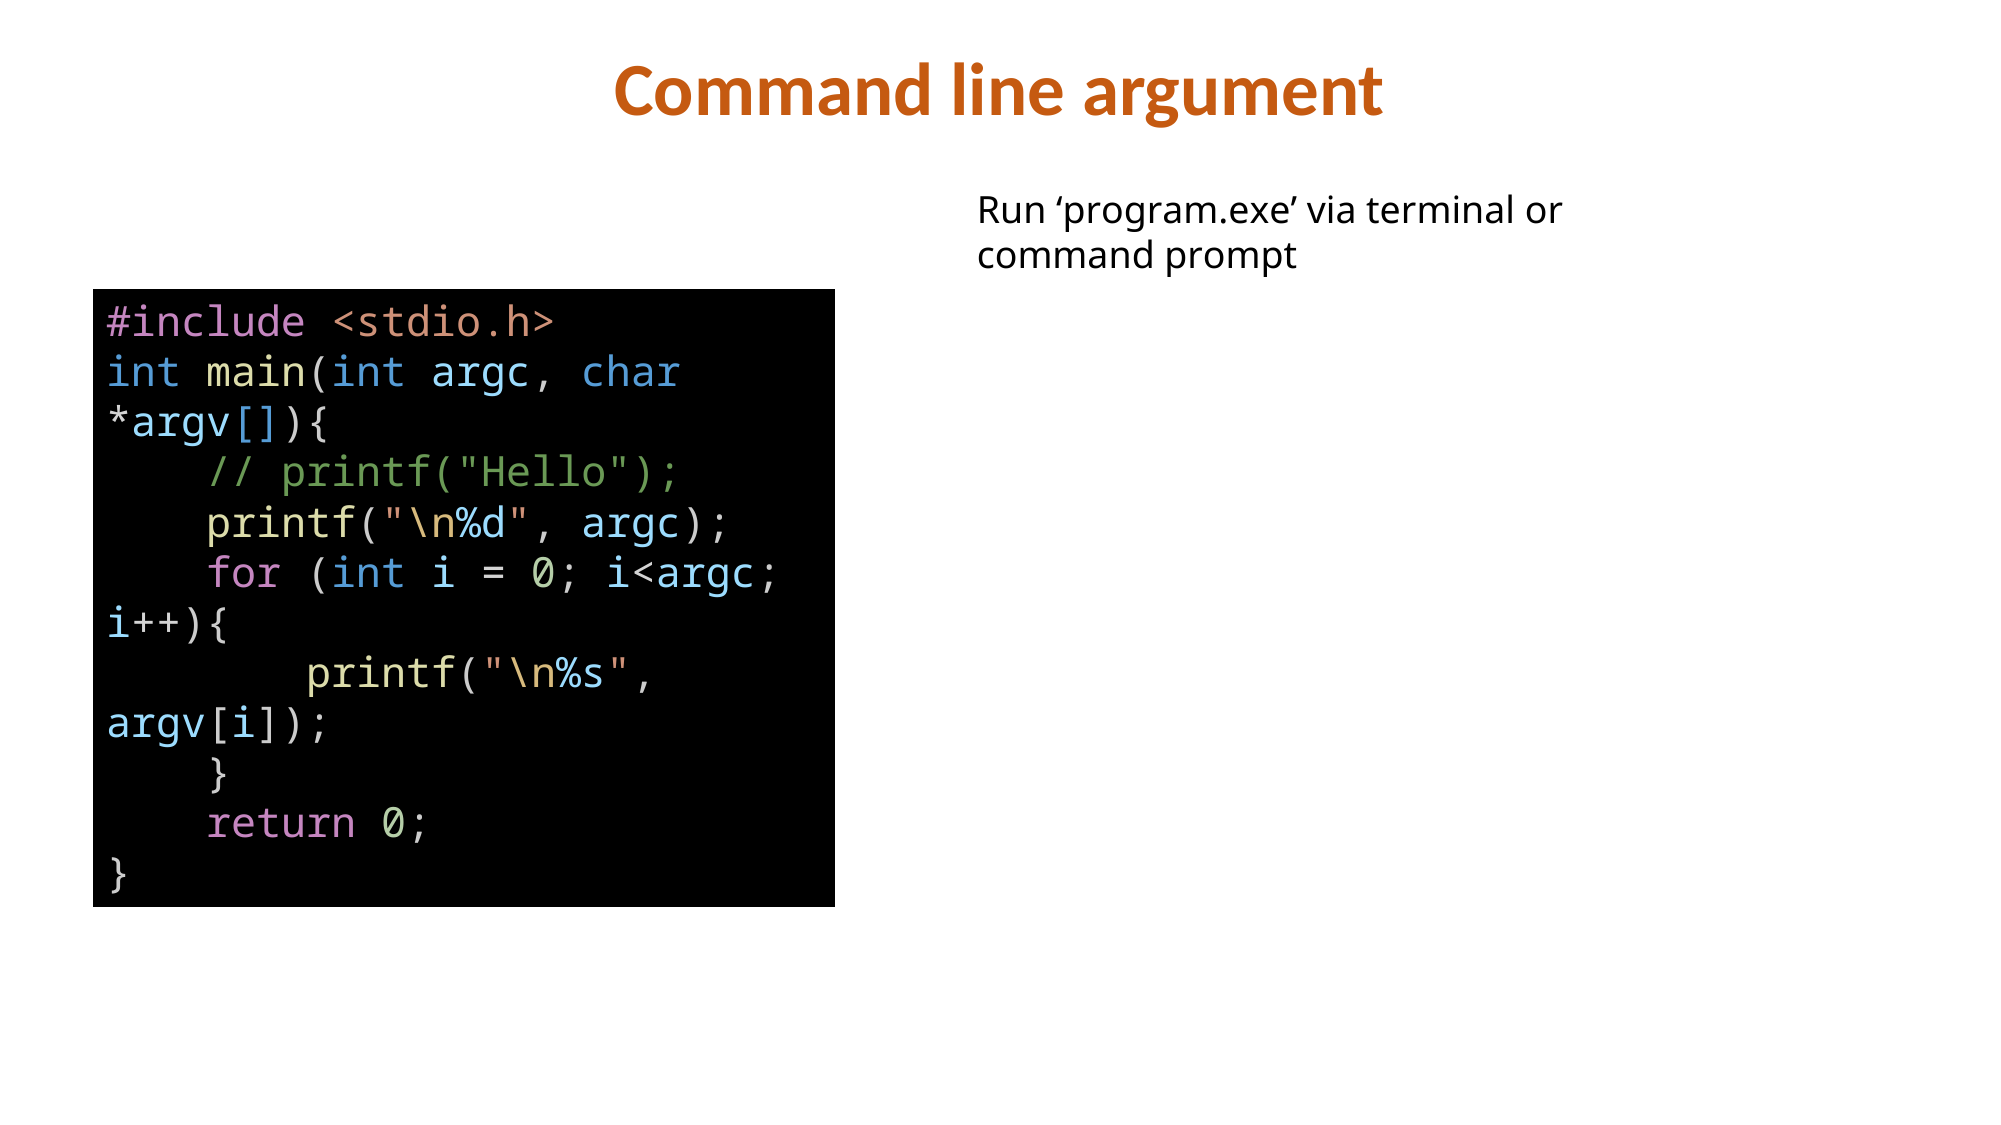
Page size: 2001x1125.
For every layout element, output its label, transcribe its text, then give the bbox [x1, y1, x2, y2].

text_box Command line argument [580, 33, 1420, 140]
text_box #include <stdio.h> int main(int argc, char *argv[]){ // printf("Hello"); printf("\n%d", argc); for (int i = 0; i<argc; i++){ printf("\n%s", argv[i]); } return 0; } [91, 287, 837, 909]
text_box Run ‘program.exe’ via terminal or command prompt [961, 178, 1673, 285]
